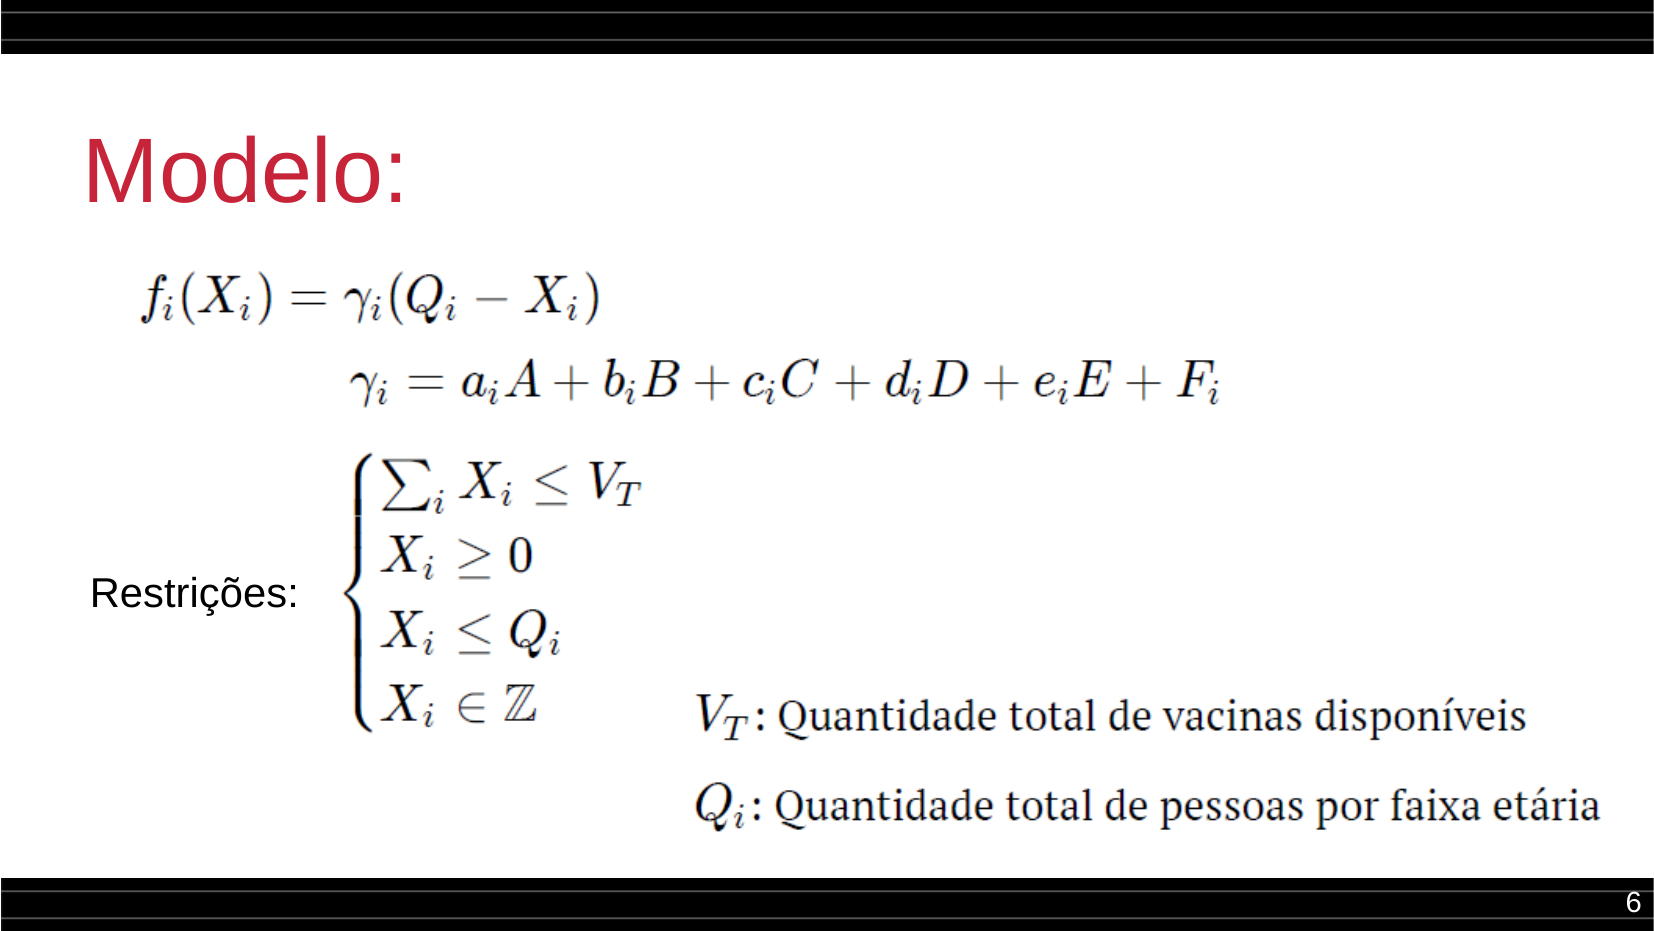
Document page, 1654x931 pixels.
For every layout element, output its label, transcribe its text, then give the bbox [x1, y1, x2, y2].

picture [1, 878, 1654, 931]
title Modelo: [82, 92, 1571, 249]
picture [112, 262, 1627, 863]
text_box Restrições: [75, 562, 314, 624]
picture [1, 0, 1654, 54]
